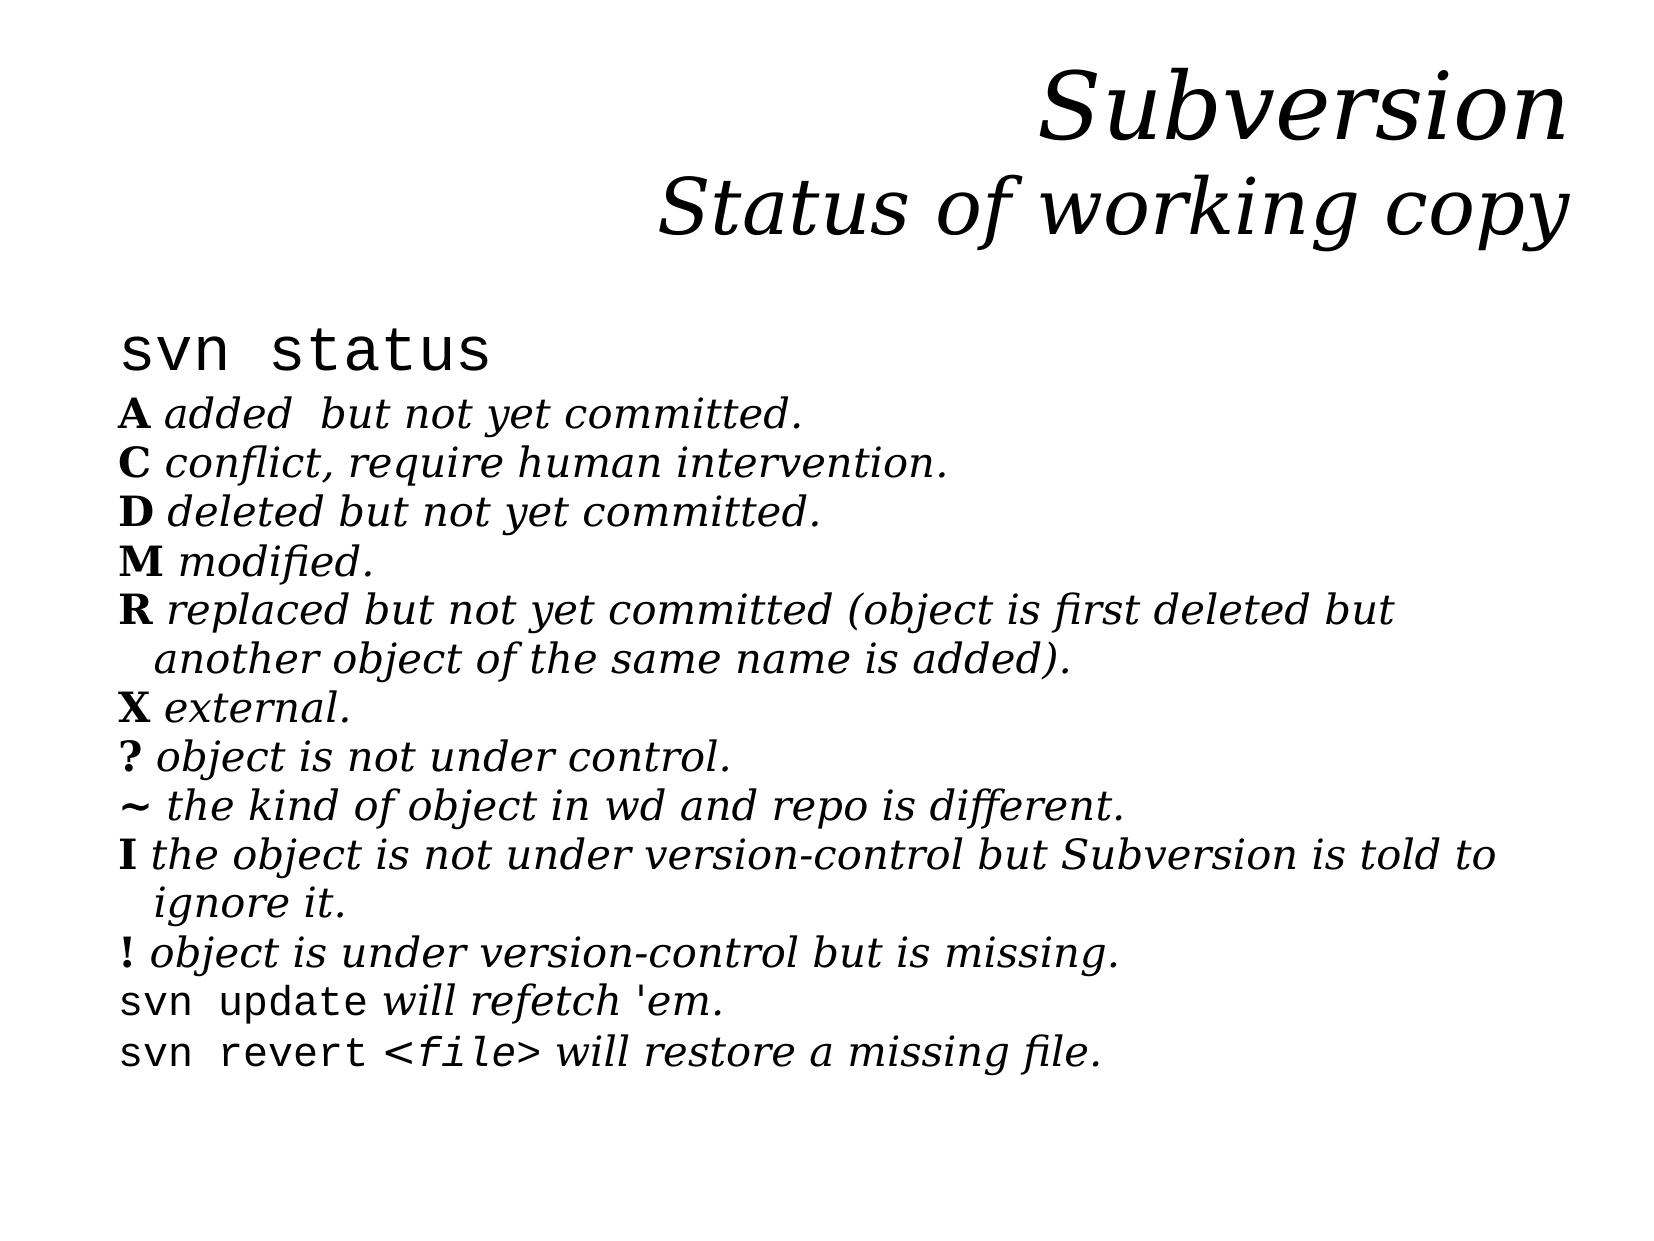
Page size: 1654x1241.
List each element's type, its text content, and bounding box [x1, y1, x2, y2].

subtitle svn status A added but not yet committed. C conflict, require human intervention. D deleted but not yet committed. M modified. R replaced but not yet committed (object is first deleted but another object of the same name is added). X external. ? object is not under control. ~ the kind of object in wd and repo is different. I the object is not under version-control but Subversion is told to ignore it. ! object is under version-control but is missing. svn update will refetch 'em. svn revert <file> will restore a missing file. [82, 297, 1571, 1101]
title Subversion Status of working copy [82, 52, 1571, 254]
